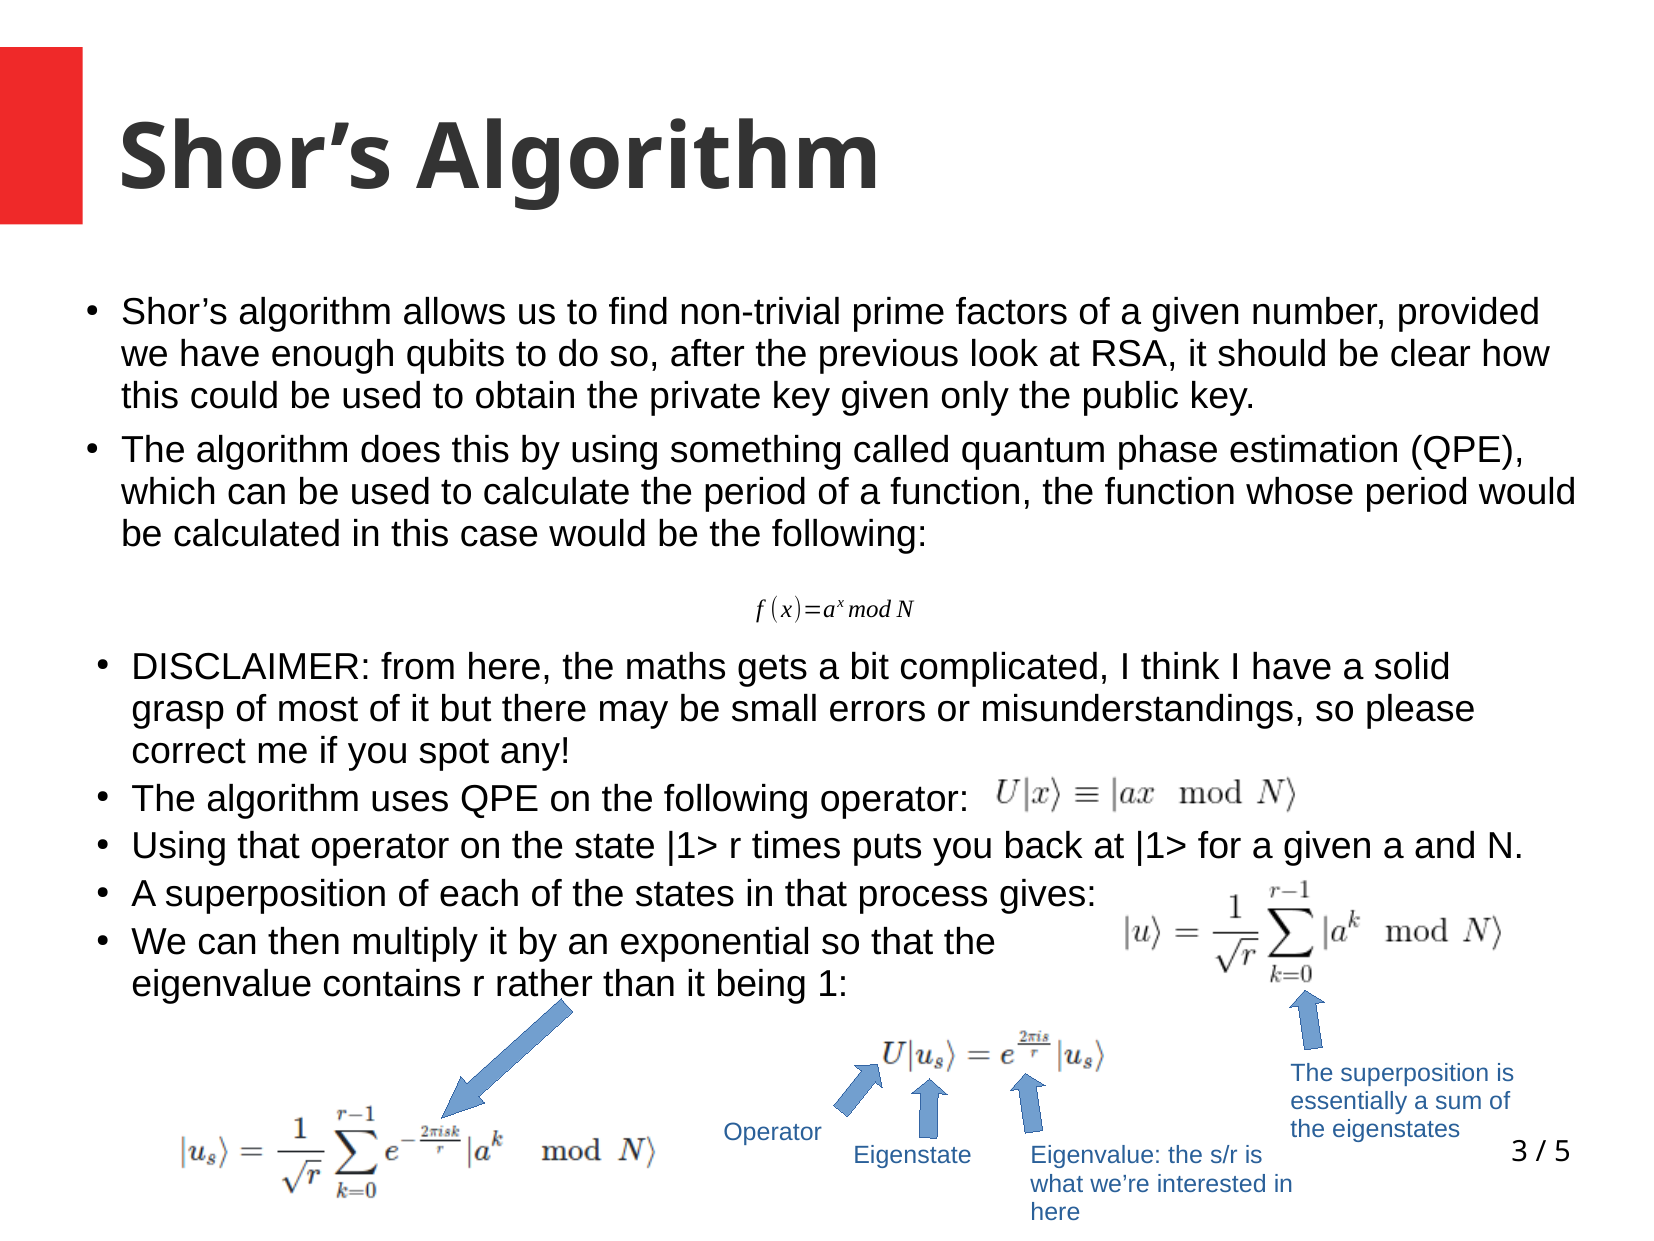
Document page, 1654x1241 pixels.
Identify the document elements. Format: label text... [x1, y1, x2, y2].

title Shor’s Algorithm [118, 49, 1571, 257]
text_box [1289, 990, 1325, 1050]
text_box DISCLAIMER: from here, the maths gets a bit complicated, I think I have a solid grasp of most of it but there may be small errors or misunderstandings, so please correct me if you spot any! The algorithm uses QPE on the following operator: Using that operator on the state |1> r times puts you back at |1> for a given a and N. A superposition of each of the states in that process gives: We can then multiply it by an exponential so that the eigenvalue contains r rather than it being 1: [81, 637, 1546, 1013]
text_box [441, 998, 573, 1119]
picture [165, 1085, 674, 1217]
chart [749, 592, 922, 626]
picture [986, 767, 1306, 821]
picture [1110, 868, 1515, 995]
text_box The superposition is essentially a sum of the eigenstates [1275, 1051, 1548, 1150]
text_box [1010, 1073, 1046, 1133]
picture [874, 1015, 1115, 1099]
text_box [911, 1078, 948, 1133]
text_box Eigenvalue: the s/r is what we’re interested in here [1015, 1133, 1323, 1233]
text_box Shor’s algorithm allows us to find non-trivial prime factors of a given number, provided we have enough qubits to do so, after the previous look at RSA, it should be clear how this could be used to obtain the private key given only the public key. The algorithm does this by using something called quantum phase estimation (QPE), which can be used to calculate the period of a function, the function whose period would be calculated in this case would be the following: [70, 283, 1595, 563]
text_box [833, 1064, 883, 1113]
text_box Eigenstate [838, 1133, 993, 1205]
text_box Operator [708, 1110, 851, 1182]
